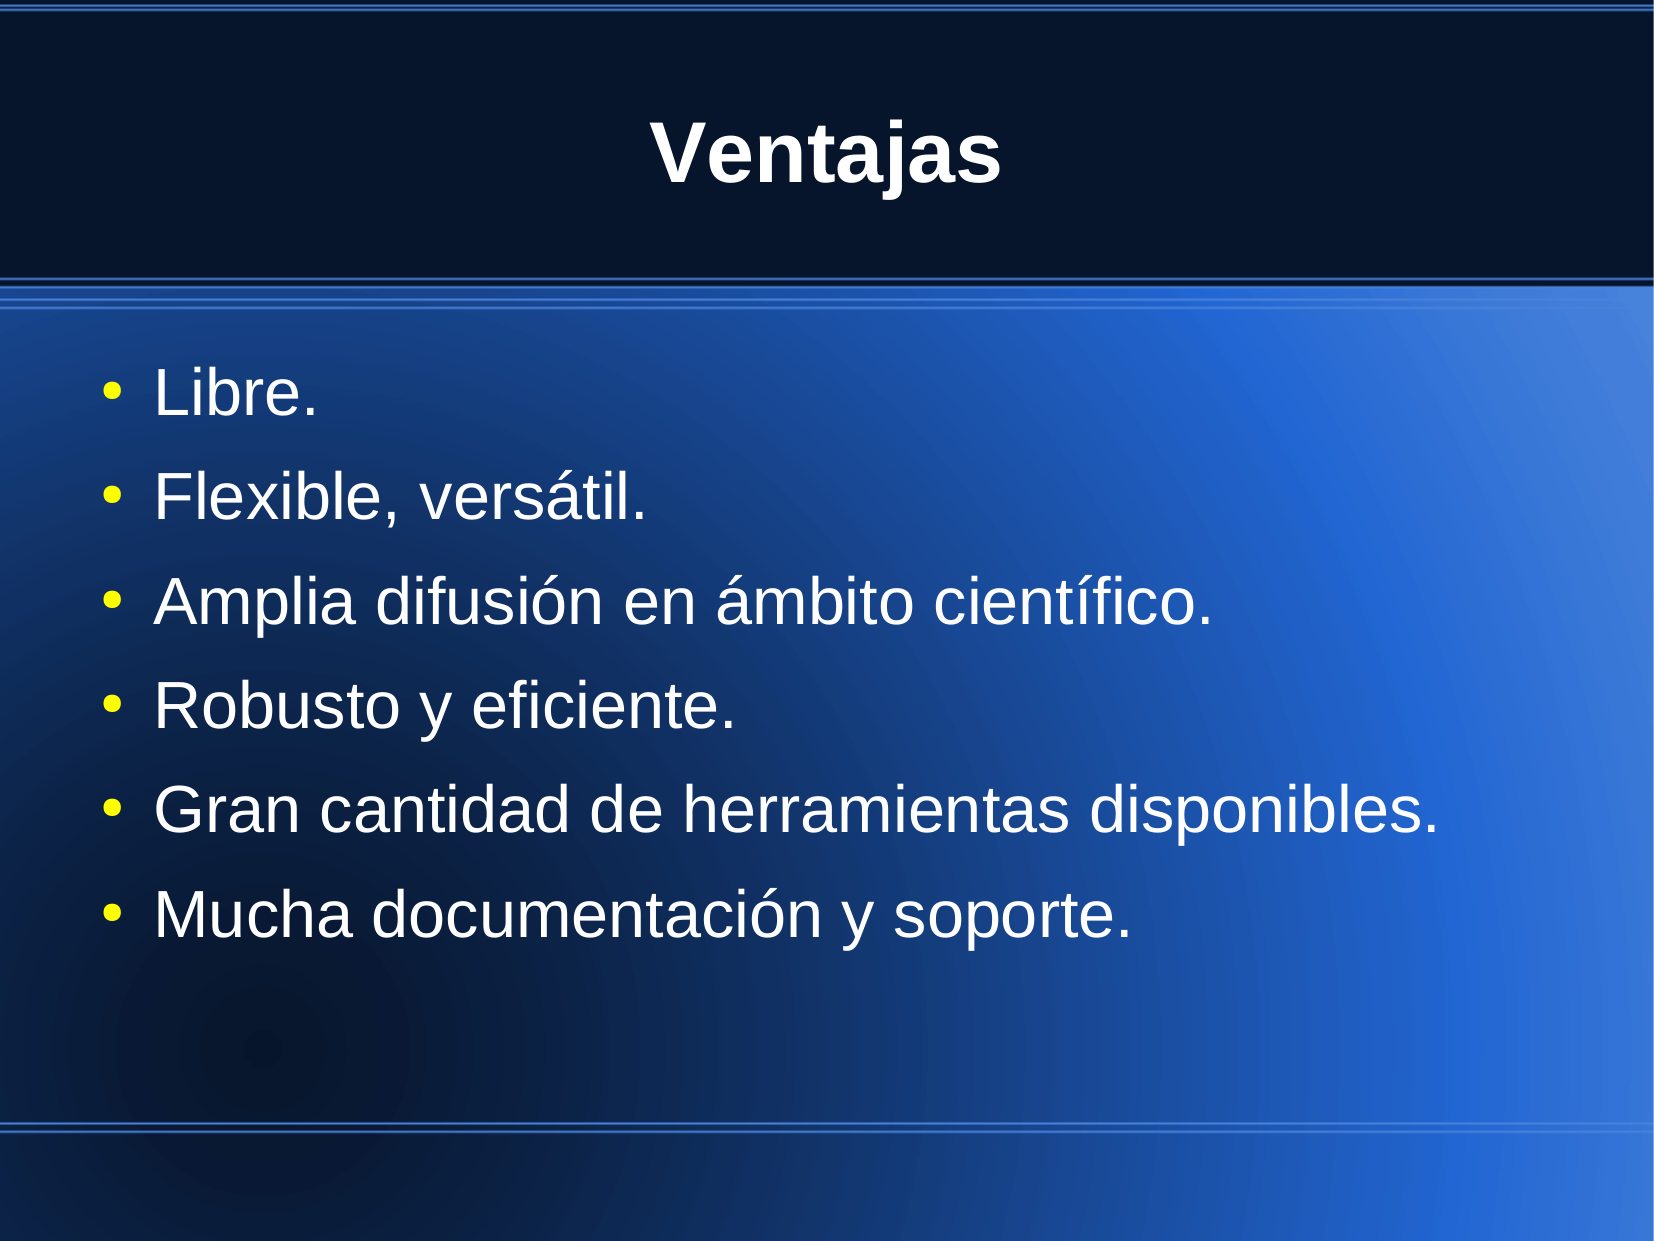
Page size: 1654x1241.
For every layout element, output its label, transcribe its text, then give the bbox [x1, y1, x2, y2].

title Ventajas [82, 49, 1571, 257]
list Libre. Flexible, versátil. Amplia difusión en ámbito científico. Robusto y eficiente. Gran cantidad de herramientas disponibles. Mucha documentación y soporte. [82, 355, 1571, 1060]
picture [0, 0, 1654, 1241]
